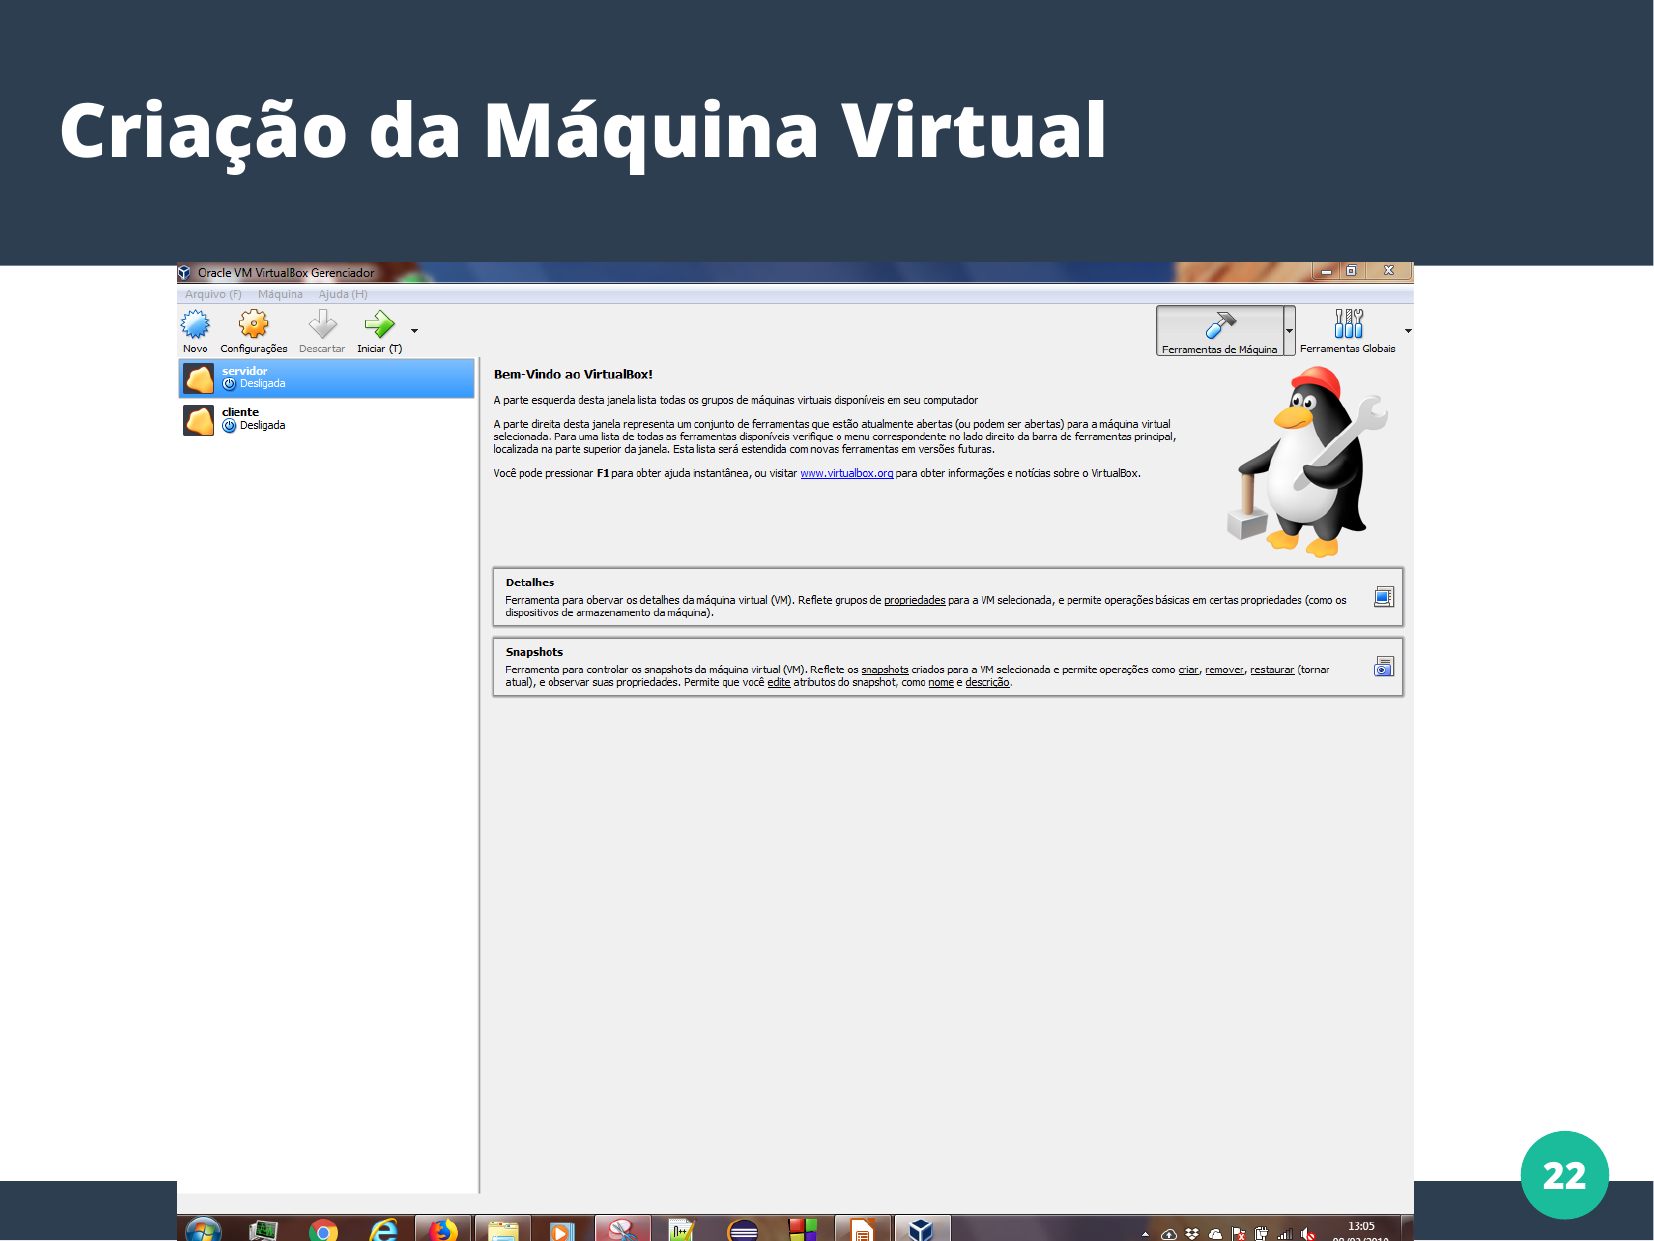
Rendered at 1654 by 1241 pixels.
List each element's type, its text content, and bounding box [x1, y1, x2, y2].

title Criação da Máquina Virtual [59, 49, 1595, 207]
picture [177, 262, 1414, 1241]
